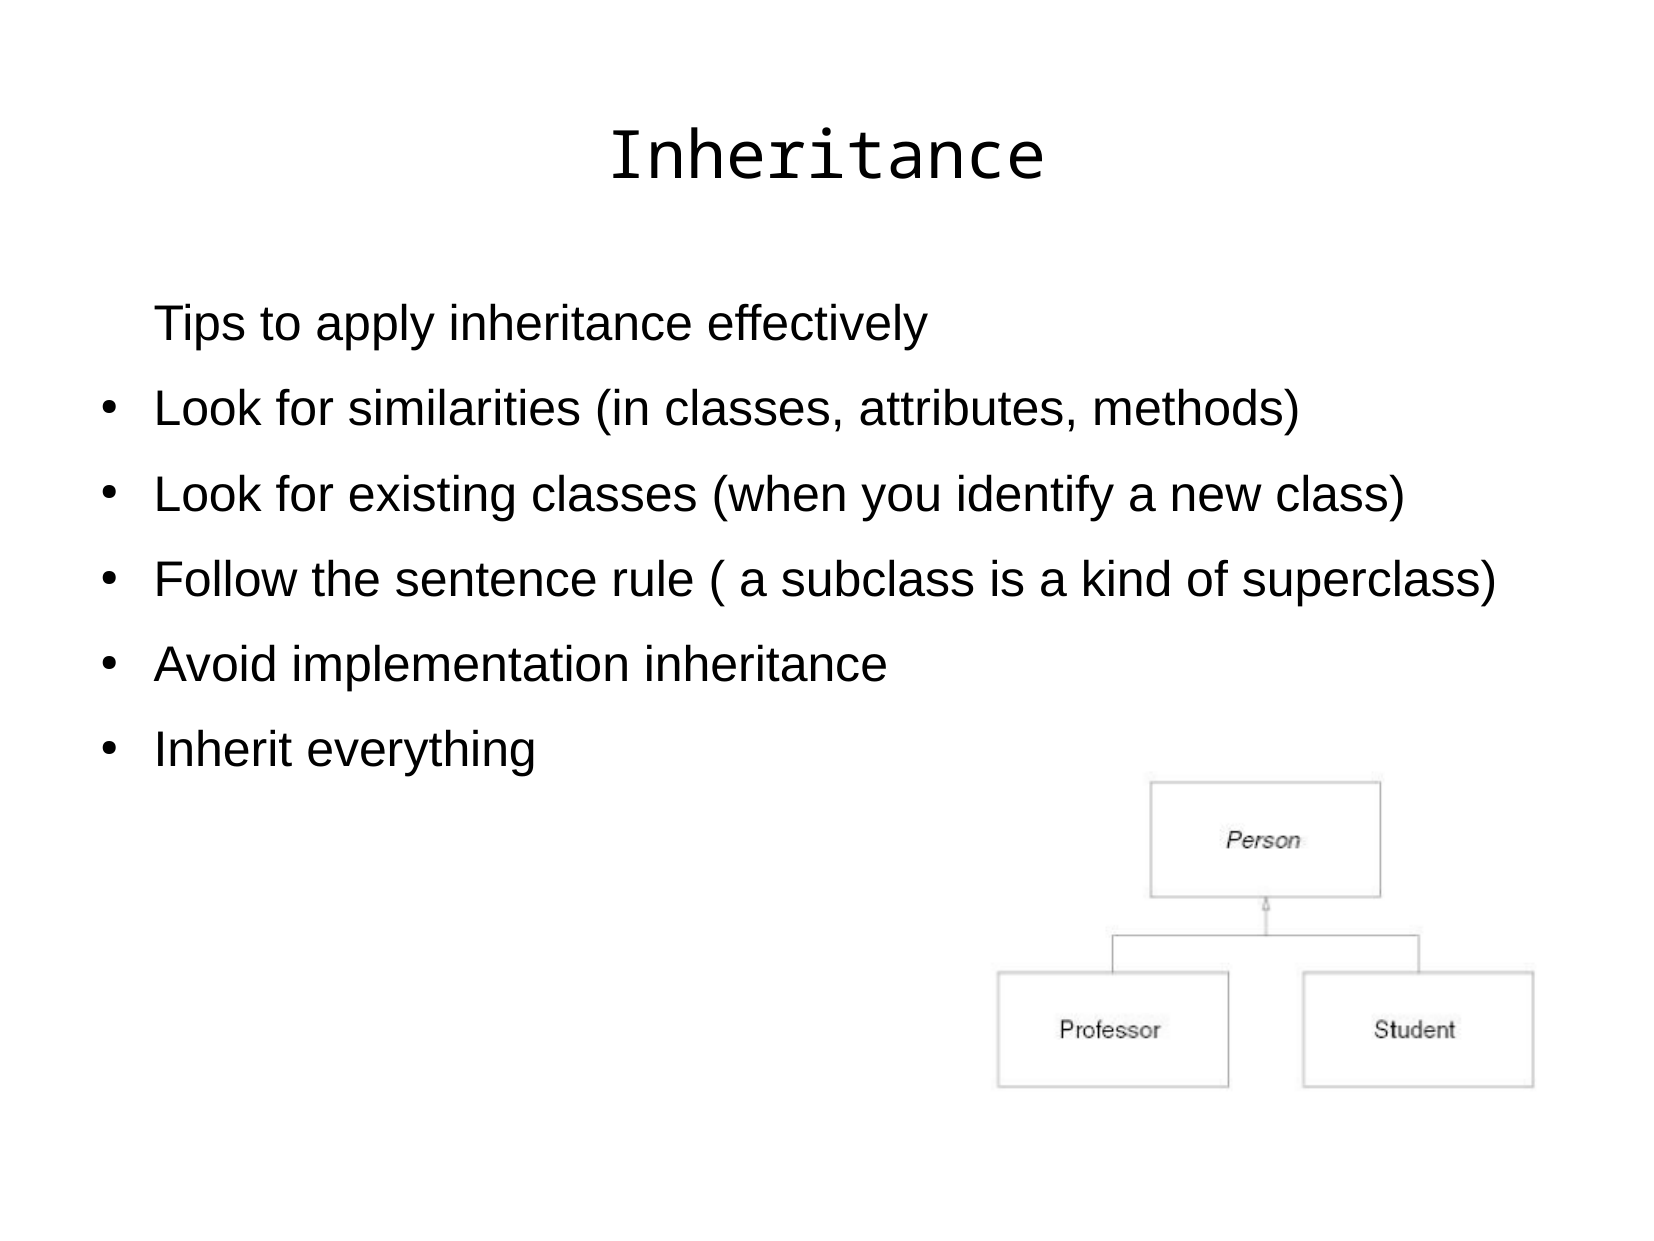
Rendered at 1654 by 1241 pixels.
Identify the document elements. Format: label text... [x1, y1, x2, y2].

list Tips to apply inheritance effectively Look for similarities (in classes, attributes, methods) Look for existing classes (when you identify a new class) Follow the sentence rule ( a subclass is a kind of superclass) Avoid implementation inheritance Inherit everything [82, 295, 1571, 993]
title Inheritance [82, 49, 1571, 257]
picture [968, 767, 1549, 1098]
